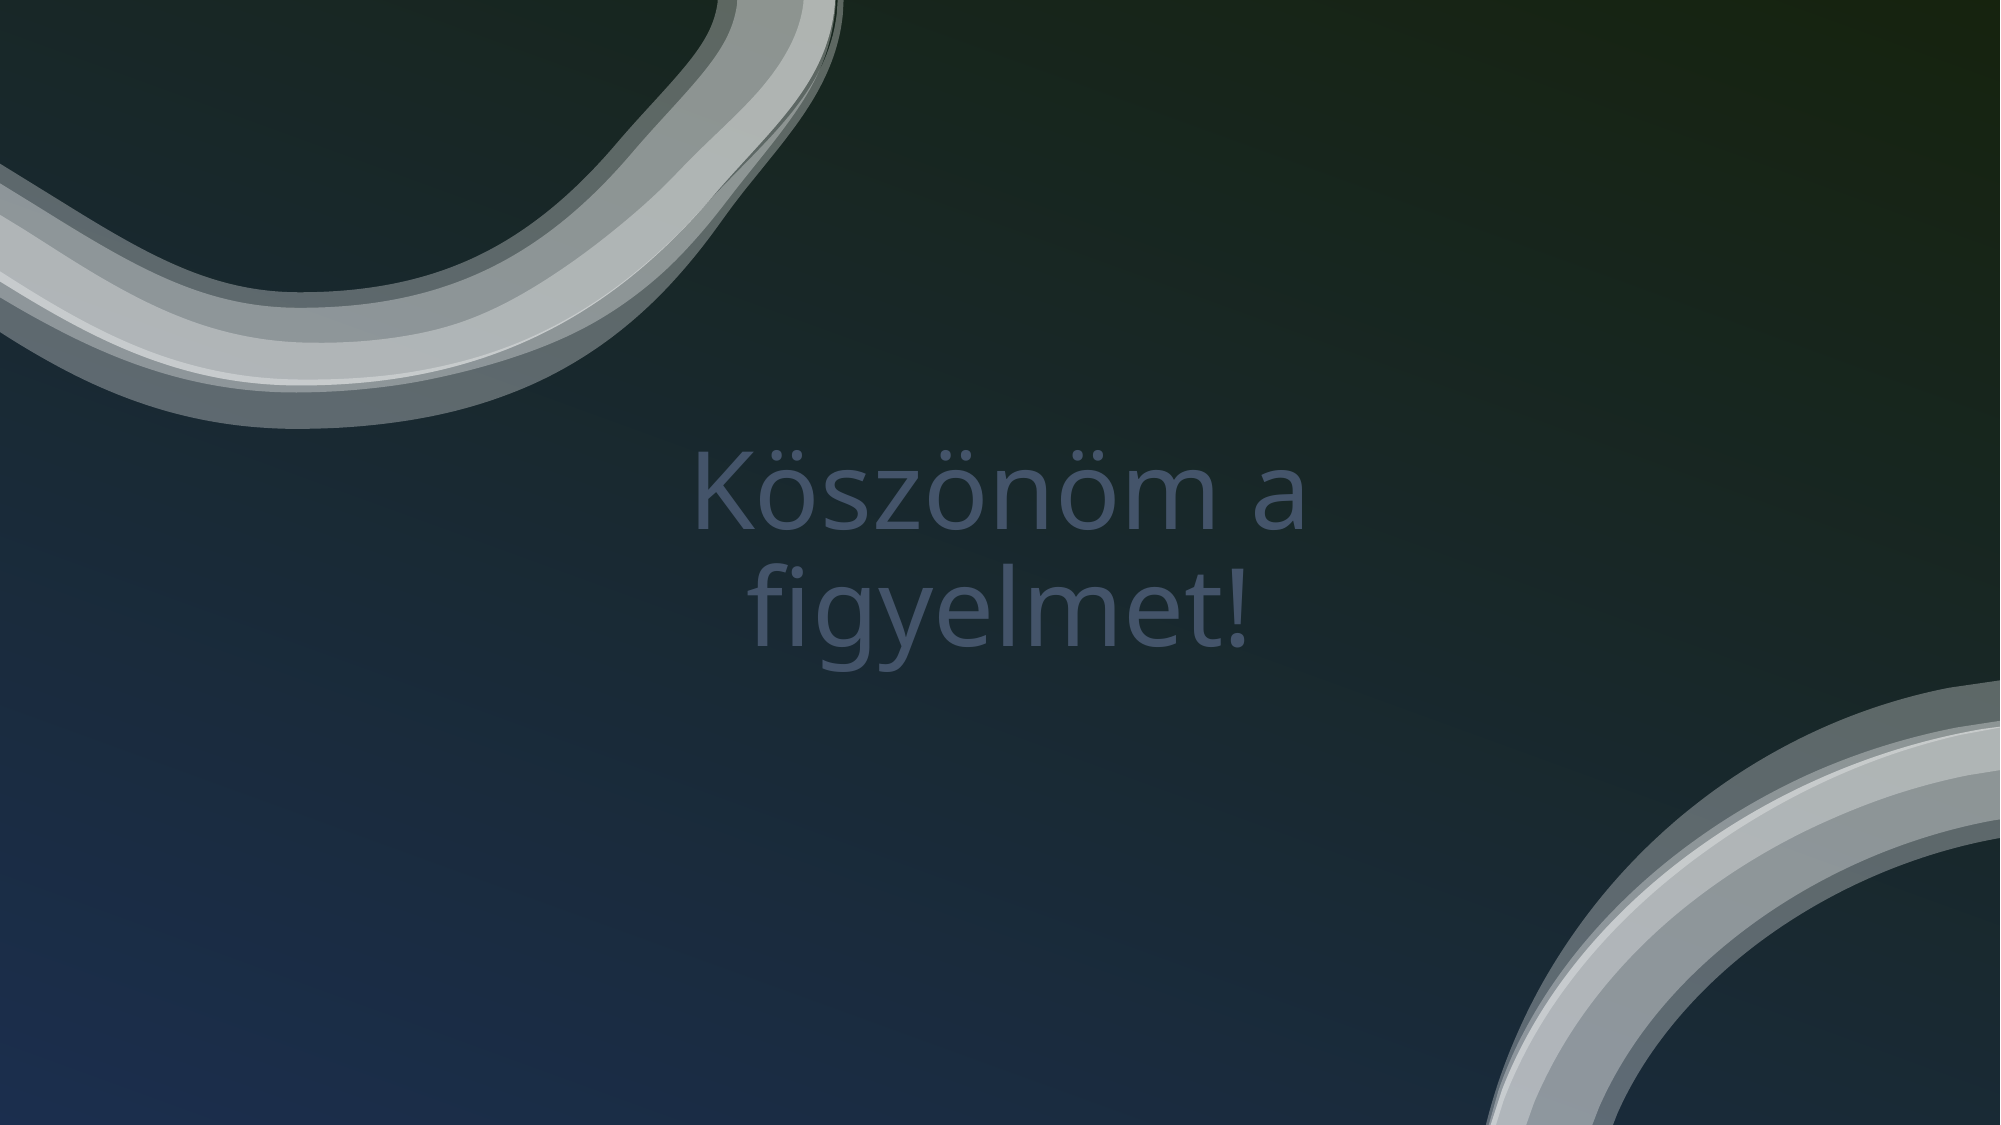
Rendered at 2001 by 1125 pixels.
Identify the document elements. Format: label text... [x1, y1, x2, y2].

text_box [0, 0, 2000, 1125]
title Köszönöm a figyelmet! [553, 285, 1447, 678]
